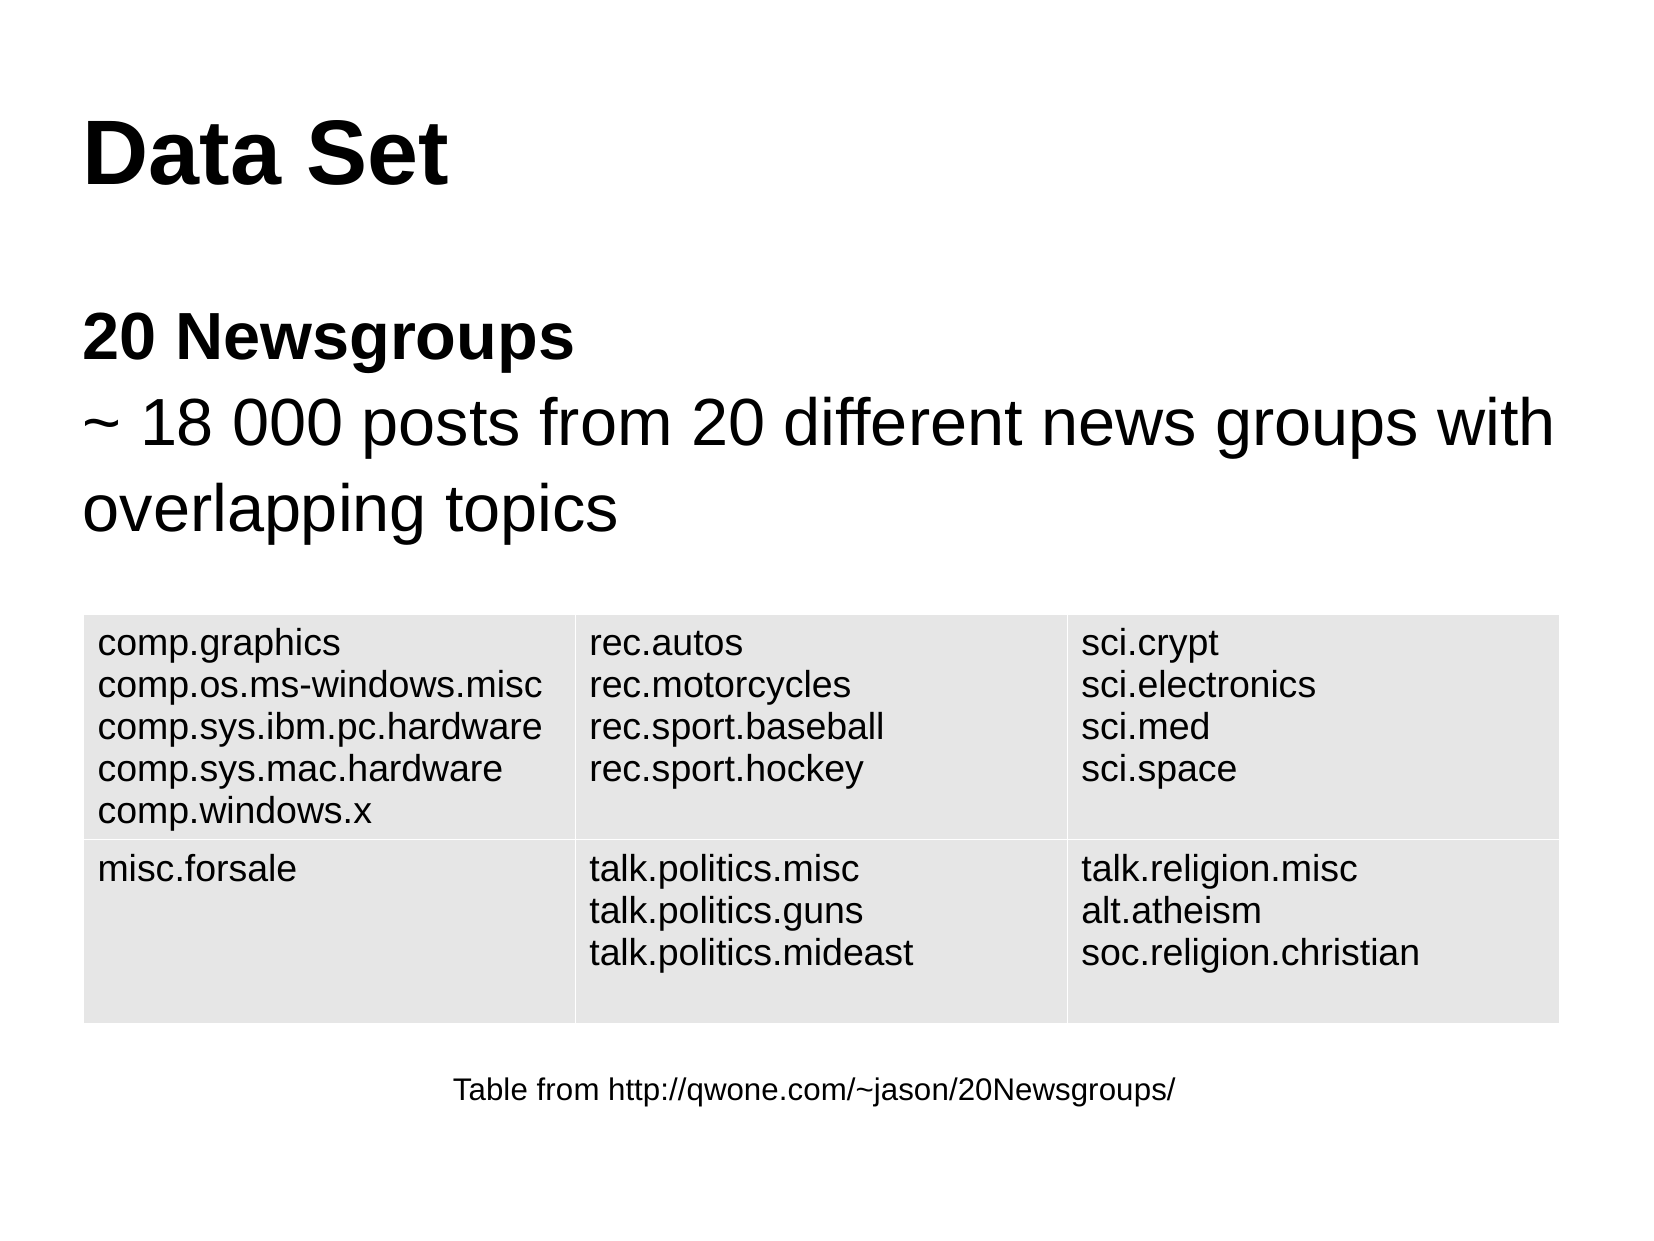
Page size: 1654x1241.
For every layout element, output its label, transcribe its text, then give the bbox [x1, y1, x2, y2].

table_cell talk.religion.misc alt.atheism soc.religion.christian [1068, 840, 1559, 1023]
text_box Table from http://qwone.com/~jason/20Newsgroups/ [70, 1065, 1560, 1123]
table_cell misc.forsale [84, 840, 575, 1023]
title Data Set [82, 49, 1571, 257]
table_header comp.graphics comp.os.ms-windows.misc comp.sys.ibm.pc.hardware comp.sys.mac.hardware comp.windows.x [84, 615, 575, 839]
table_cell talk.politics.misc talk.politics.guns talk.politics.mideast [576, 840, 1067, 1023]
table_header rec.autos rec.motorcycles rec.sport.baseball rec.sport.hockey [576, 615, 1067, 839]
table_header sci.crypt sci.electronics sci.med sci.space [1068, 615, 1559, 839]
subtitle 20 Newsgroups ~ 18 000 posts from 20 different news groups with overlapping topics [82, 290, 1595, 544]
